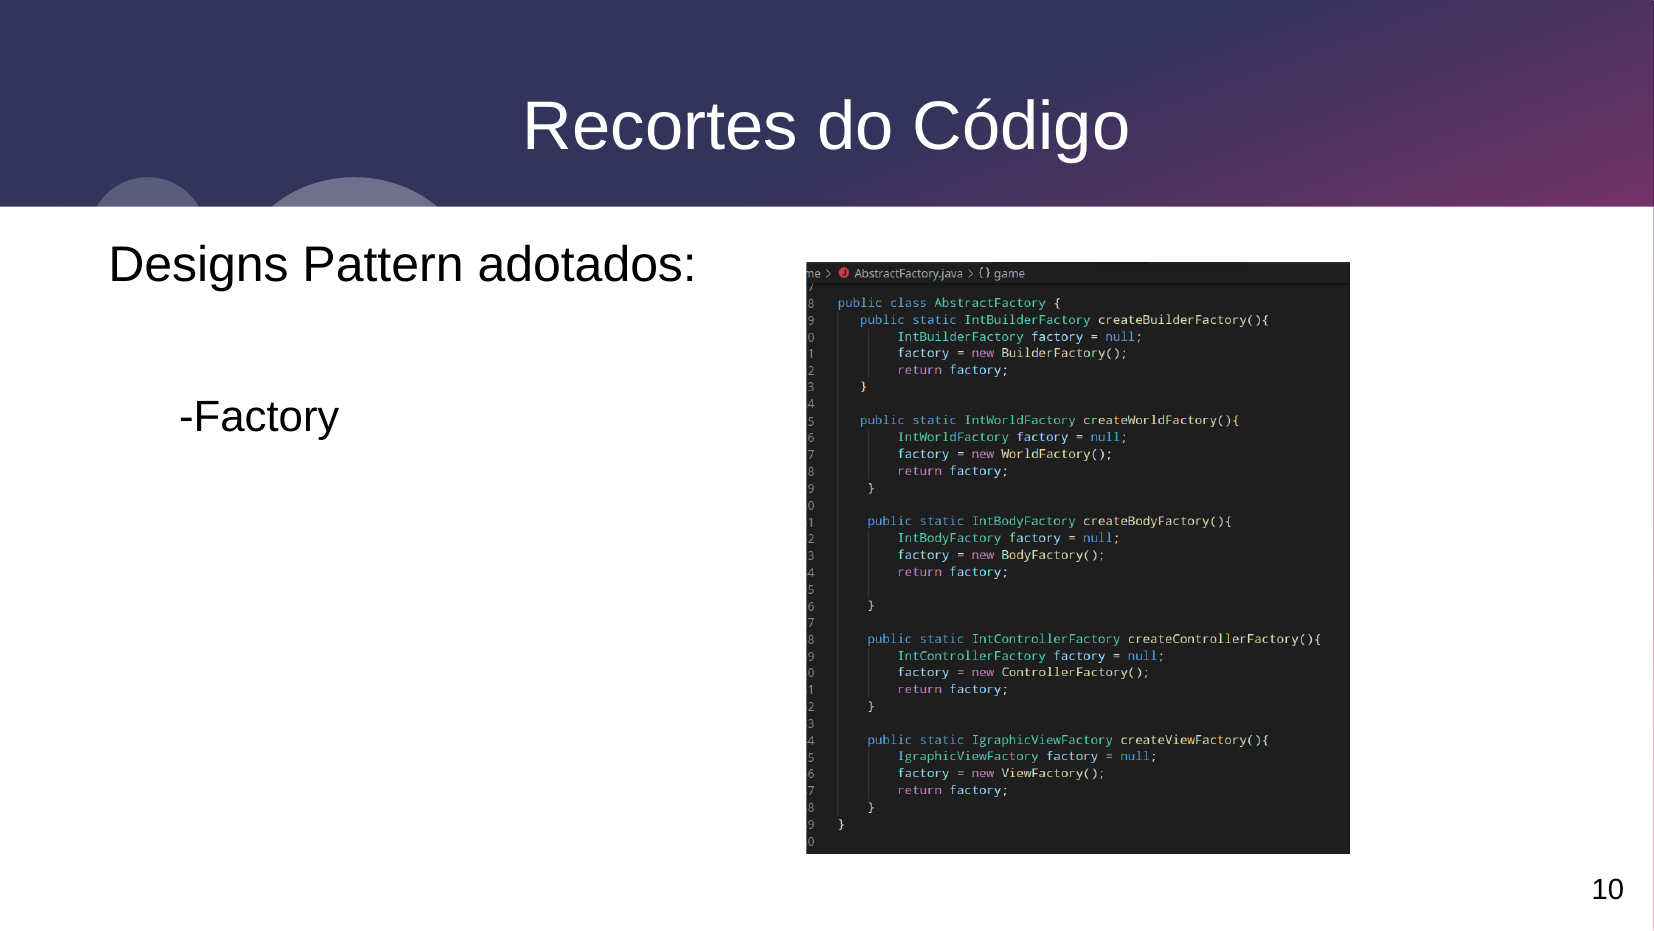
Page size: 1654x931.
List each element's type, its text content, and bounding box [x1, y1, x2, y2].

list Designs Pattern adotados: -Factory [37, 236, 1514, 827]
picture [806, 262, 1351, 854]
title Recortes do Código [88, 44, 1565, 207]
